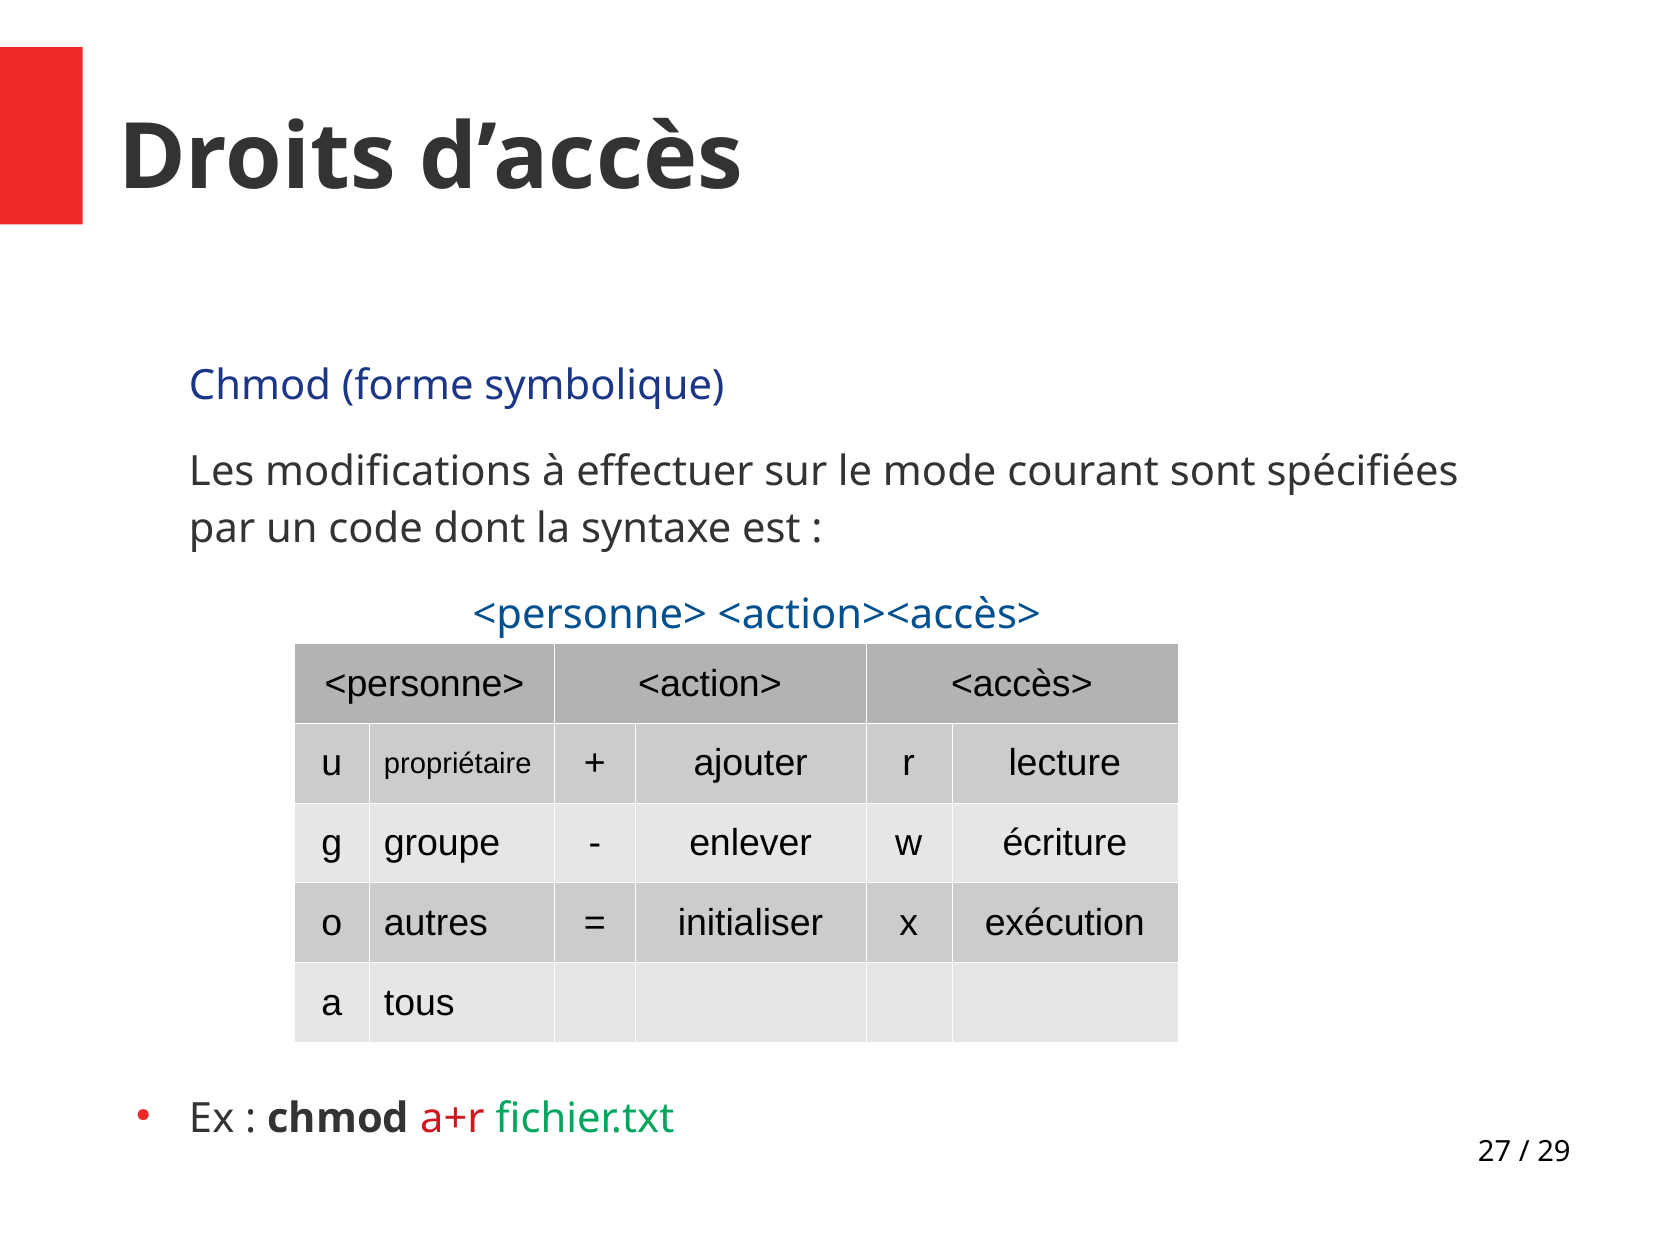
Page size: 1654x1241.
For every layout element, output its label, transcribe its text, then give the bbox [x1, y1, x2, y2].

title Droits d’accès [118, 49, 1571, 257]
table_cell groupe [370, 804, 554, 882]
table_cell - [555, 804, 635, 882]
table_cell g [295, 804, 369, 882]
table_cell x [867, 883, 952, 962]
table_cell [555, 963, 635, 1042]
table_cell o [295, 883, 369, 962]
table_cell r [867, 724, 952, 803]
table_cell u [295, 724, 369, 803]
table_cell initialiser [636, 883, 866, 962]
table_header <action> [555, 644, 866, 723]
table_cell tous [370, 963, 554, 1042]
table_header <accès> [867, 644, 1178, 723]
table_cell [867, 963, 952, 1042]
table_cell [636, 963, 866, 1042]
table_cell lecture [953, 724, 1178, 803]
table_cell [953, 963, 1178, 1042]
list Chmod (forme symbolique) Les modifications à effectuer sur le mode courant sont spécifiées par un code dont la syntaxe est : <personne> <action><accès> Ex : chmod a+r fichier.txt [118, 354, 1536, 1074]
table_cell = [555, 883, 635, 962]
table_cell écriture [953, 804, 1178, 882]
table_cell ajouter [636, 724, 866, 803]
table_cell + [555, 724, 635, 803]
table_cell autres [370, 883, 554, 962]
picture [0, 425, 260, 1079]
table_cell w [867, 804, 952, 882]
table_header <personne> [295, 644, 554, 723]
table_cell enlever [636, 804, 866, 882]
table_cell propriétaire [370, 724, 554, 803]
table_cell a [295, 963, 369, 1042]
table_cell exécution [953, 883, 1178, 962]
